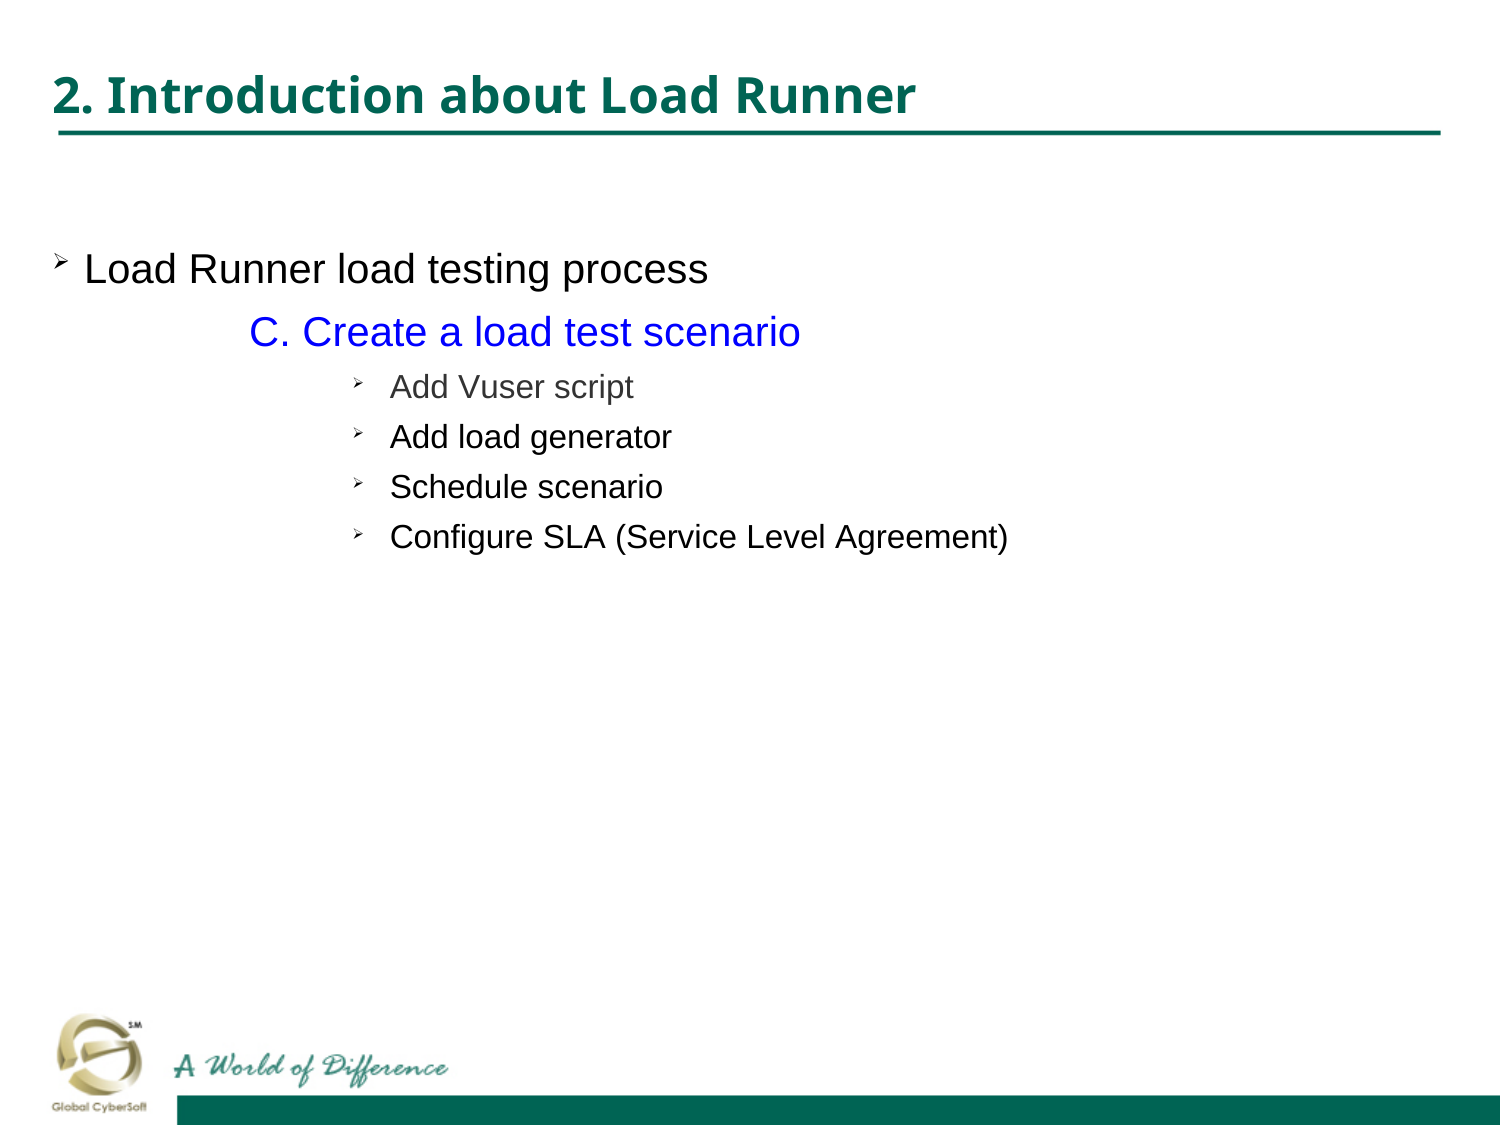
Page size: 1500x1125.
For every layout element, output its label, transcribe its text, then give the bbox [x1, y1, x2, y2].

picture [0, 0, 1500, 1125]
list Load Runner load testing process C. Create a load test scenario Add Vuser script Add load generator Schedule scenario Configure SLA (Service Level Agreement) [37, 155, 1463, 1006]
title 2. Introduction about Load Runner [37, 0, 1463, 155]
